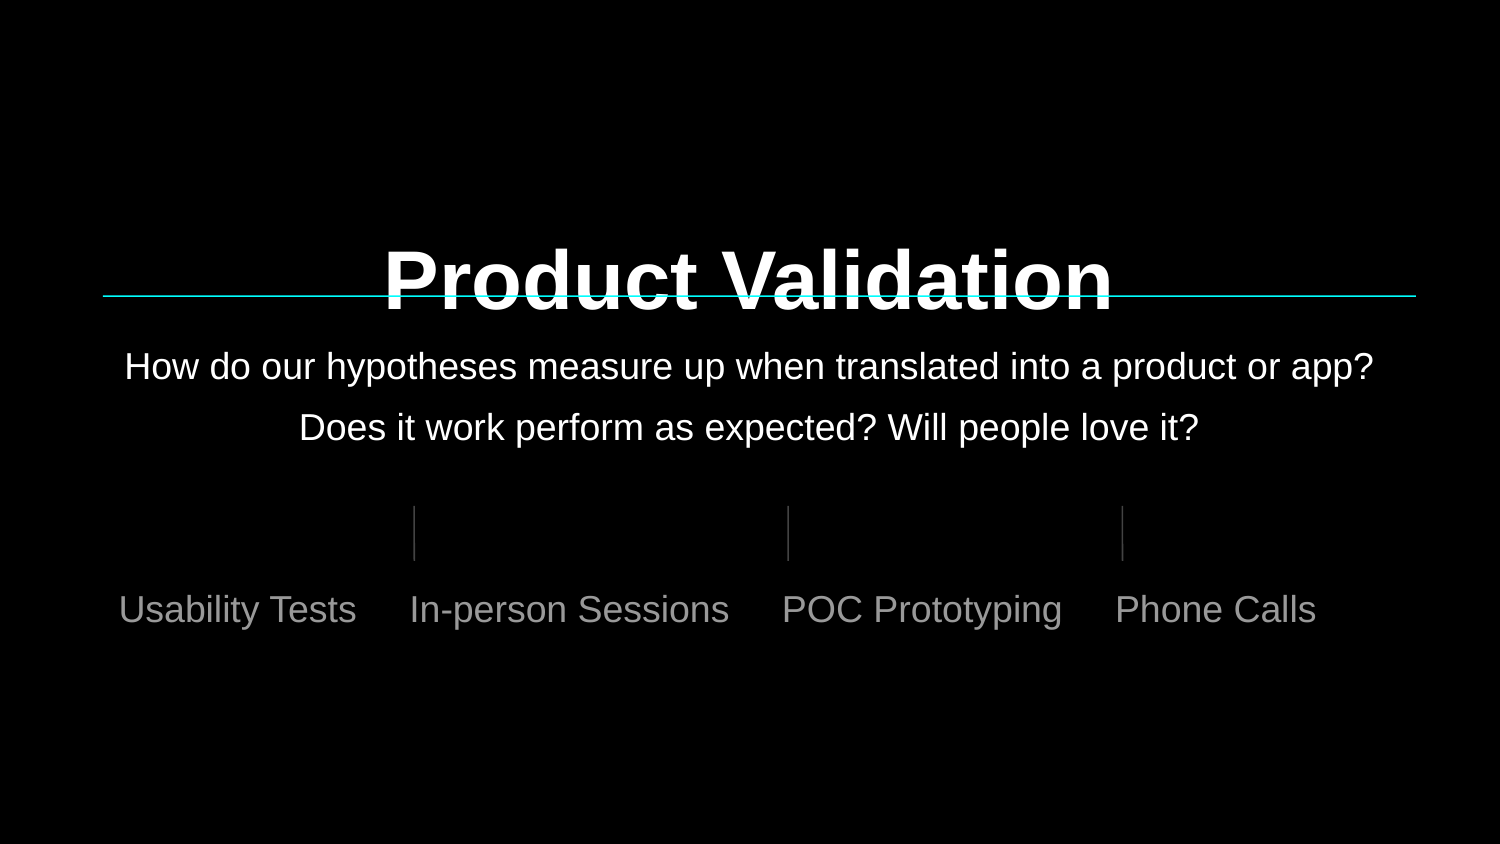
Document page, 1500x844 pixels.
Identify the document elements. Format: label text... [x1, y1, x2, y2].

title Product Validation How do our hypotheses measure up when translated into a product or app? Does it work perform as expected? Will people love it? Usability Tests In-person Sessions POC Prototyping Phone Calls [90, 176, 1409, 688]
